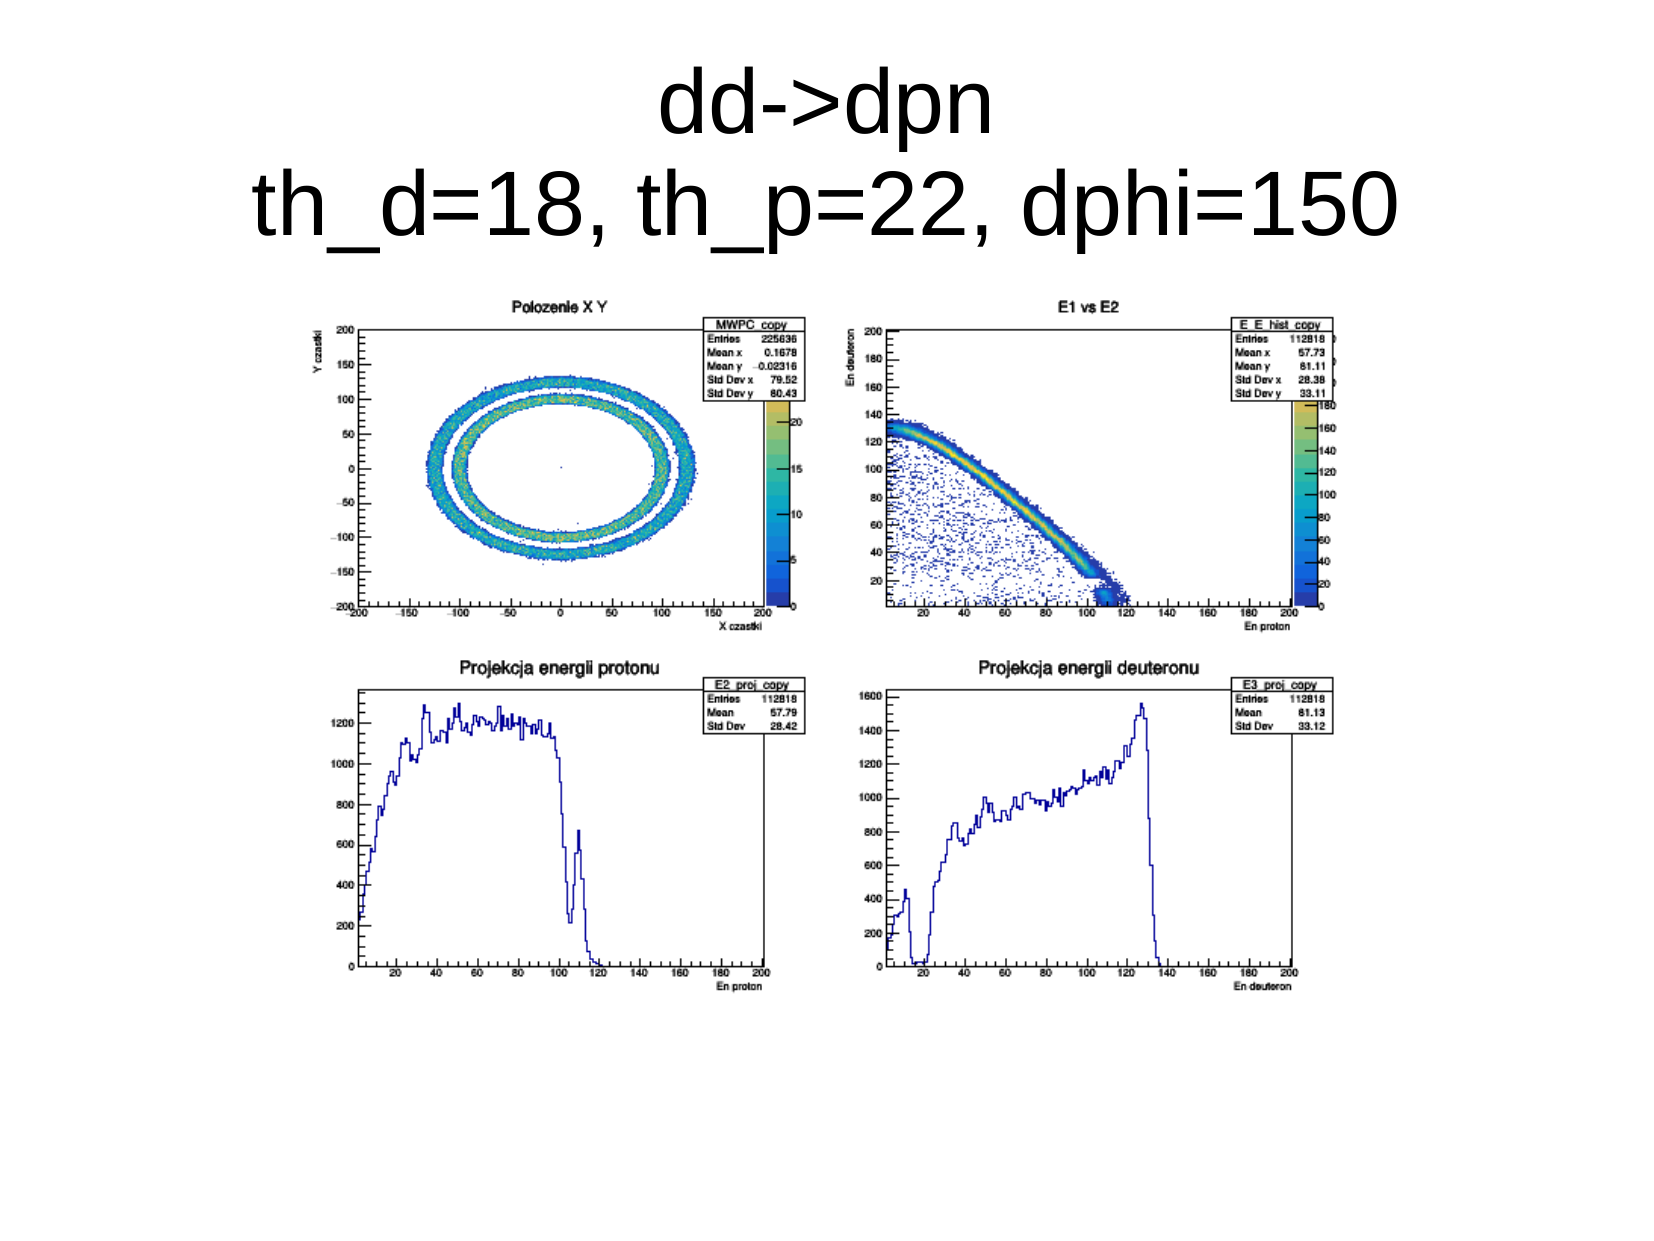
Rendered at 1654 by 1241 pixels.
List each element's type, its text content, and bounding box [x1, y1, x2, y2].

picture [299, 290, 1355, 1010]
title dd->dpn th_d=18, th_p=22, dphi=150 [82, 49, 1571, 257]
